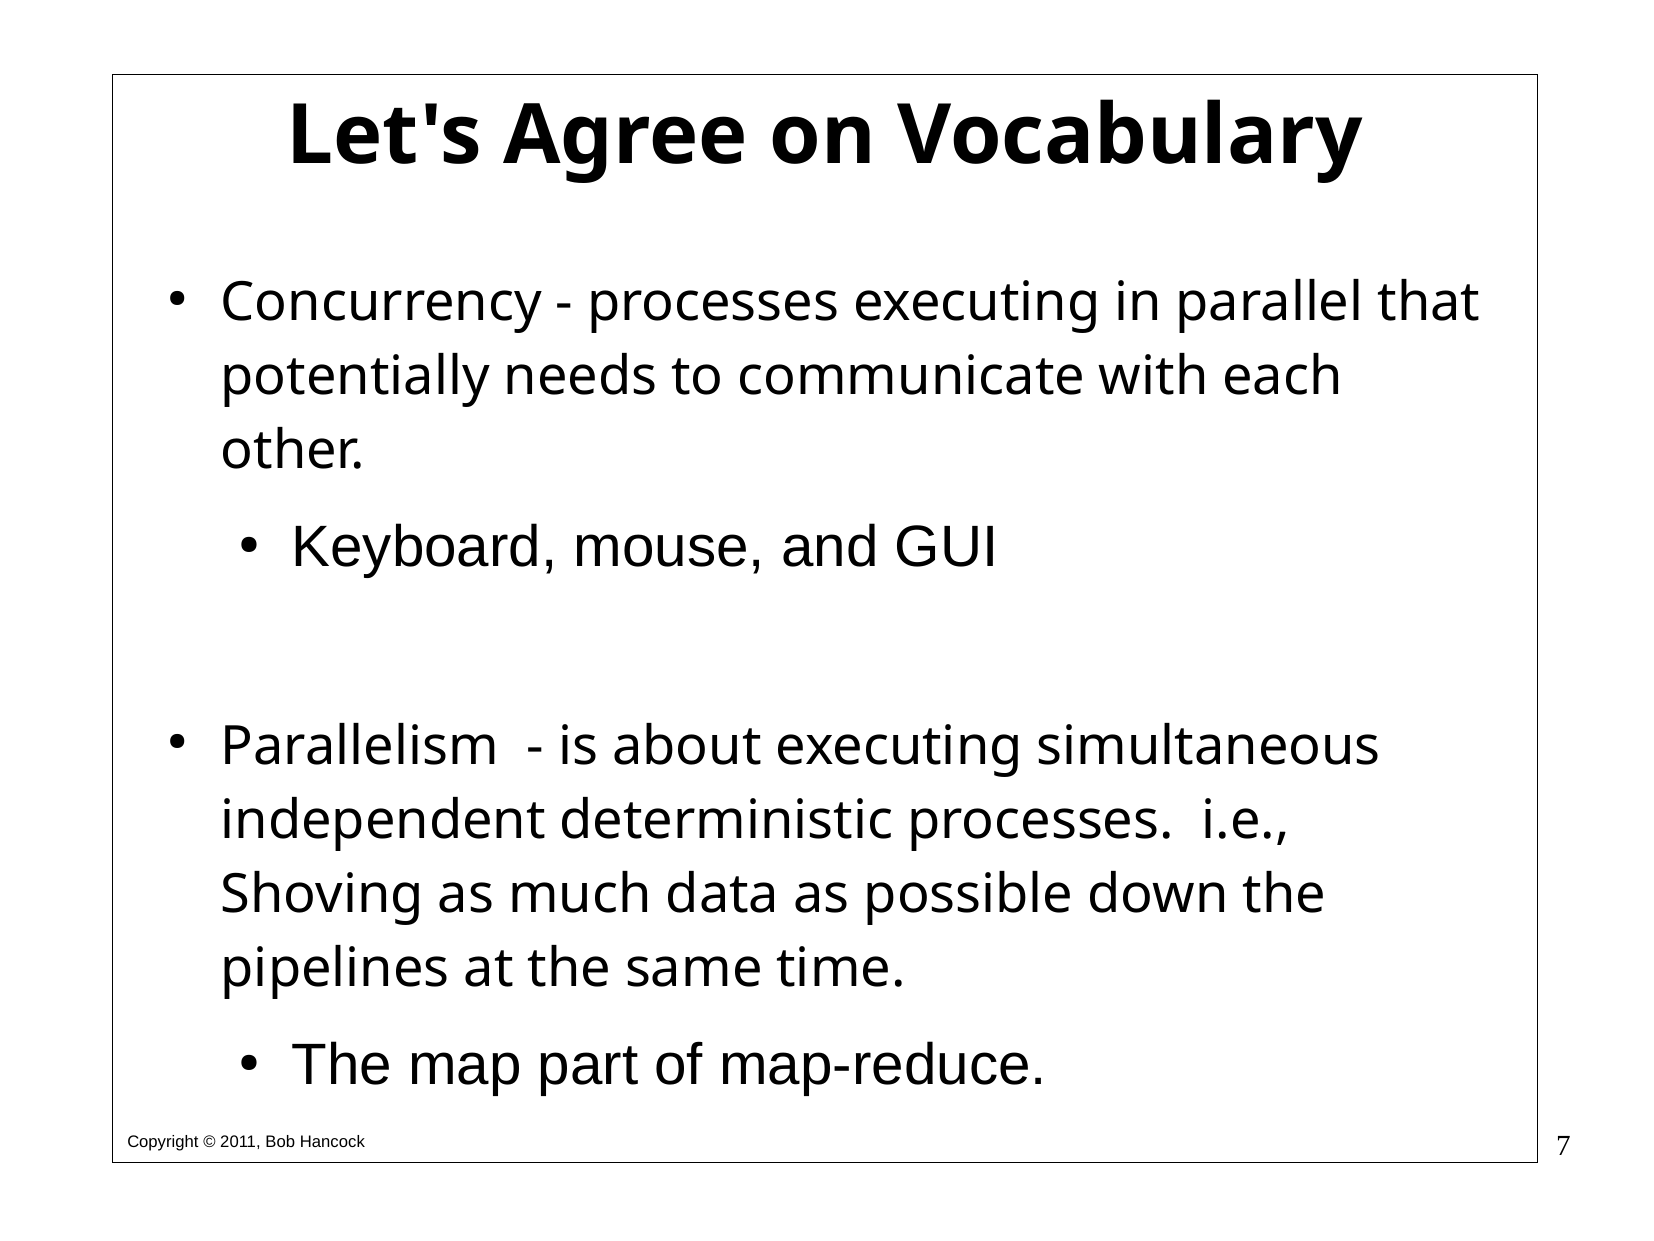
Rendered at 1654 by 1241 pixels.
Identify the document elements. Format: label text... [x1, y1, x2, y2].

text_box Copyright © 2011, Bob Hancock [112, 1125, 381, 1159]
list Concurrency - processes executing in parallel that potentially needs to communicate with each other. Keyboard, mouse, and GUI Parallelism - is about executing simultaneous independent deterministic processes. i.e., Shoving as much data as possible down the pipelines at the same time. The map part of map-reduce. [150, 262, 1501, 1126]
title Let's Agree on Vocabulary [112, 75, 1538, 188]
